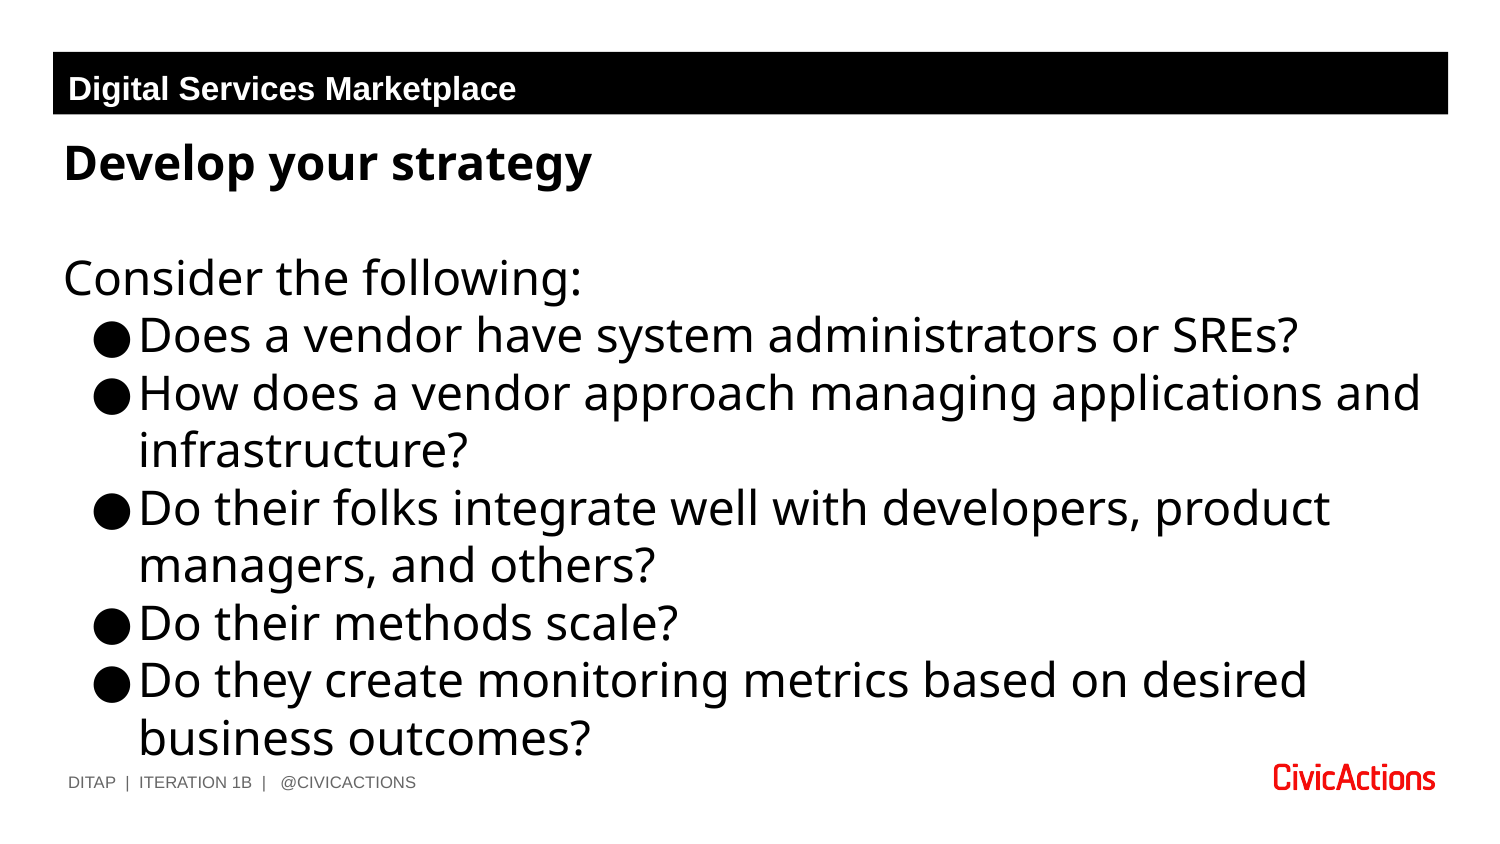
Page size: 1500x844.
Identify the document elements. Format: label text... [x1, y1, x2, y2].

text_box Develop your strategy Consider the following: Does a vendor have system administrators or SREs? How does a vendor approach managing applications and infrastructure? Do their folks integrate well with developers, product managers, and others? Do their methods scale? Do they create monitoring metrics based on desired business outcomes? [53, 122, 1449, 716]
picture [1271, 758, 1438, 795]
text_box Digital Services Marketplace [53, 51, 1449, 115]
